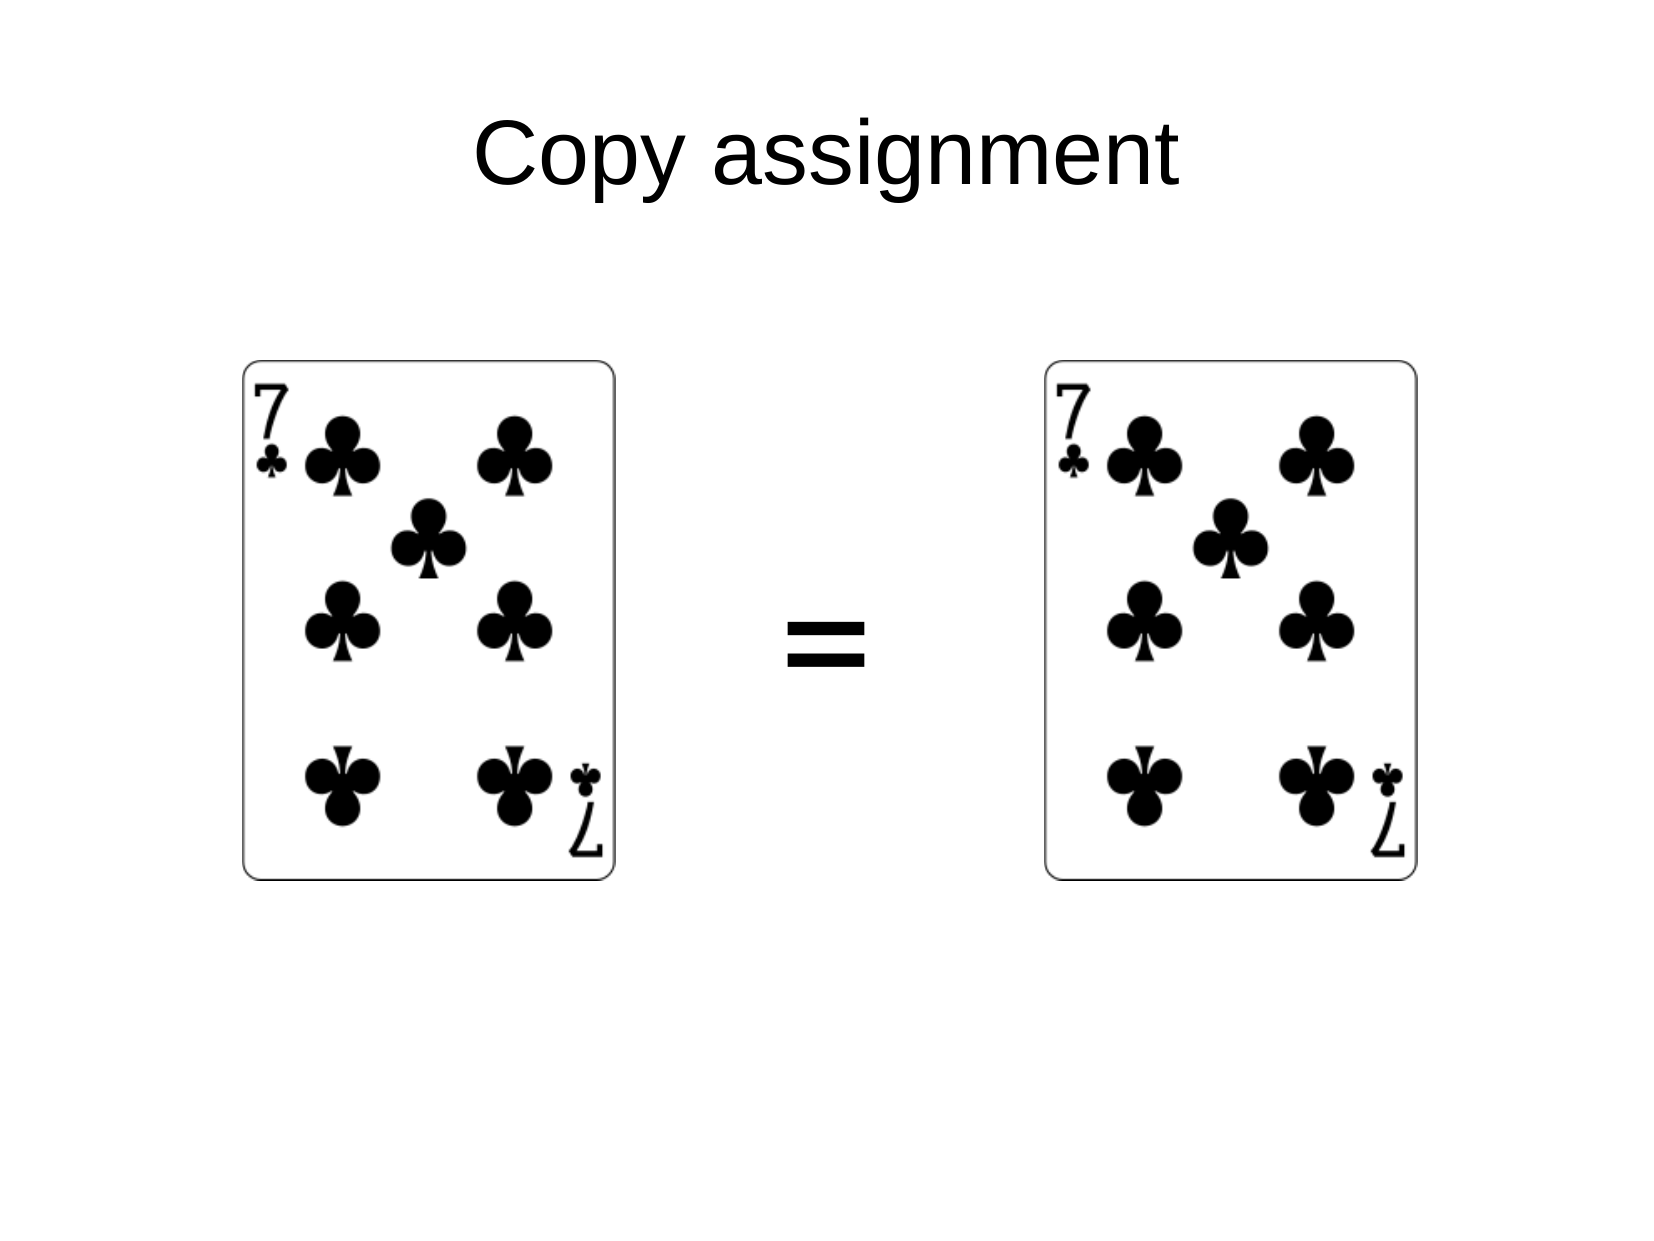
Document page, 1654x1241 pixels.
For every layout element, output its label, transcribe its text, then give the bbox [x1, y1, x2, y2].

picture [242, 360, 616, 881]
picture [1044, 360, 1418, 881]
text_box = [761, 518, 892, 722]
title Copy assignment [82, 49, 1571, 257]
